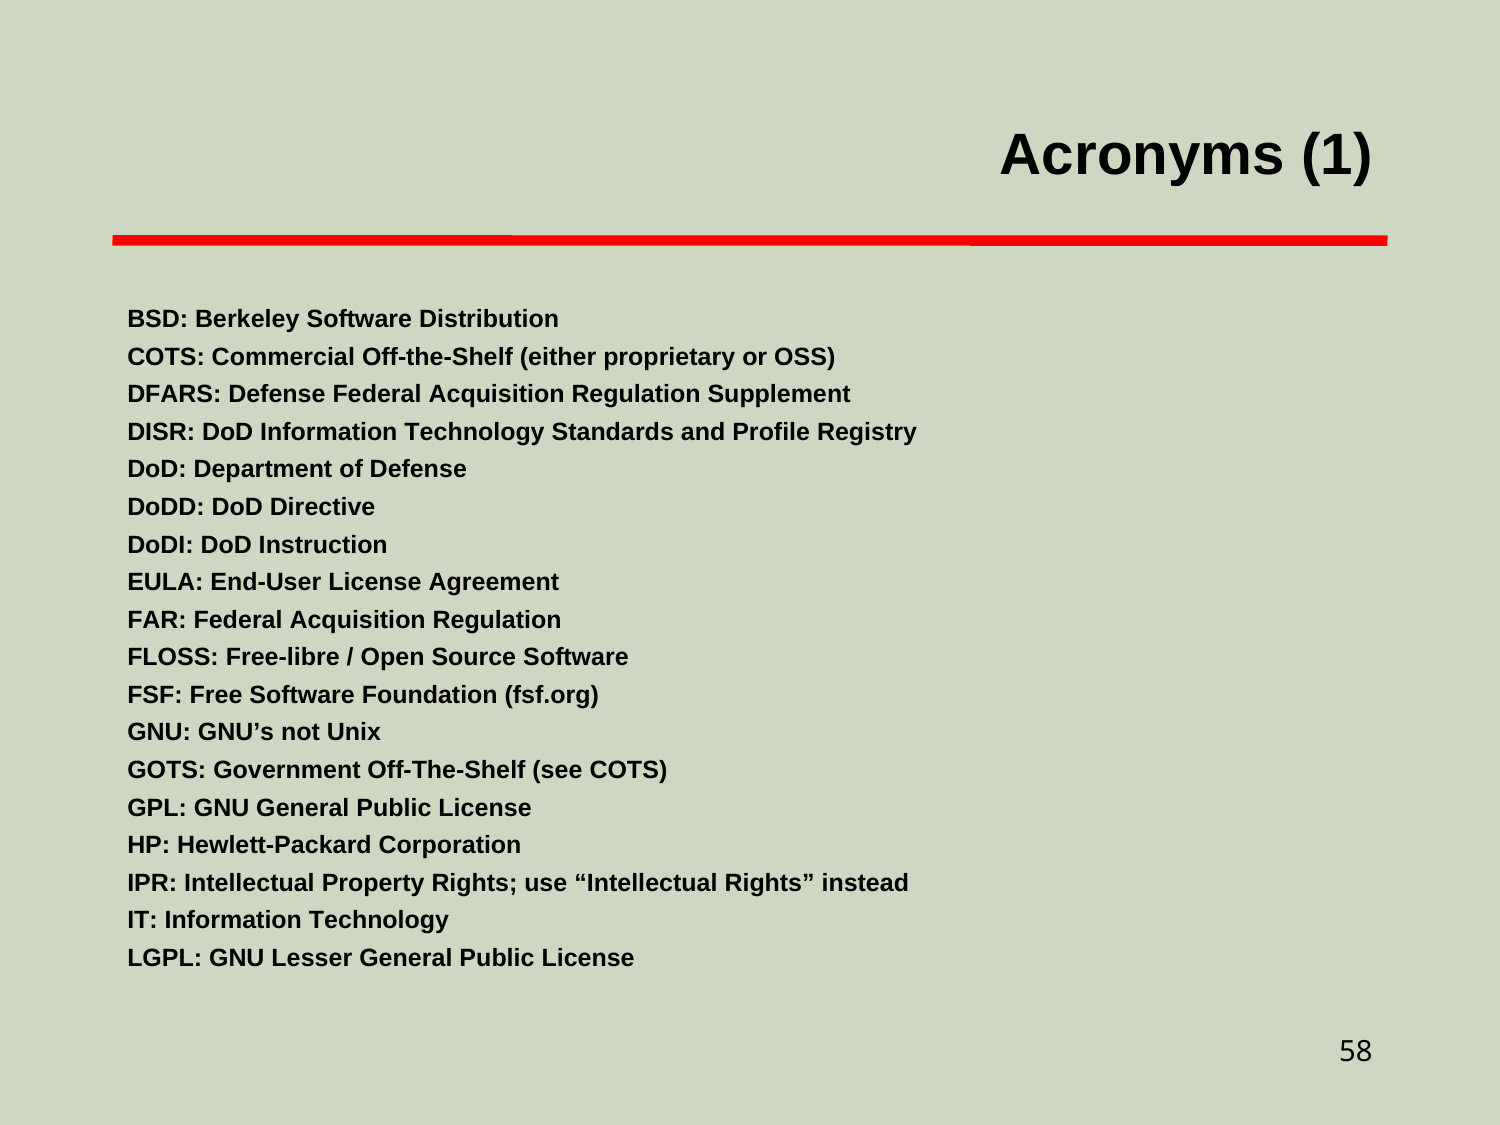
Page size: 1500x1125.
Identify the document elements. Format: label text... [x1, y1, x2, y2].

title Acronyms (1)‏ [337, 85, 1388, 224]
list BSD: Berkeley Software Distribution COTS: Commercial Off-the-Shelf (either proprietary or OSS) DFARS: Defense Federal Acquisition Regulation Supplement DISR: DoD Information Technology Standards and Profile Registry DoD: Department of Defense DoDD: DoD Directive DoDI: DoD Instruction EULA: End-User License Agreement FAR: Federal Acquisition Regulation FLOSS: Free-libre / Open Source Software FSF: Free Software Foundation (fsf.org) GNU: GNU’s not Unix GOTS: Government Off-The-Shelf (see COTS) GPL: GNU General Public License HP: Hewlett-Packard Corporation IPR: Intellectual Property Rights; use “Intellectual Rights” instead IT: Information Technology LGPL: GNU Lesser General Public License [112, 299, 1388, 1000]
